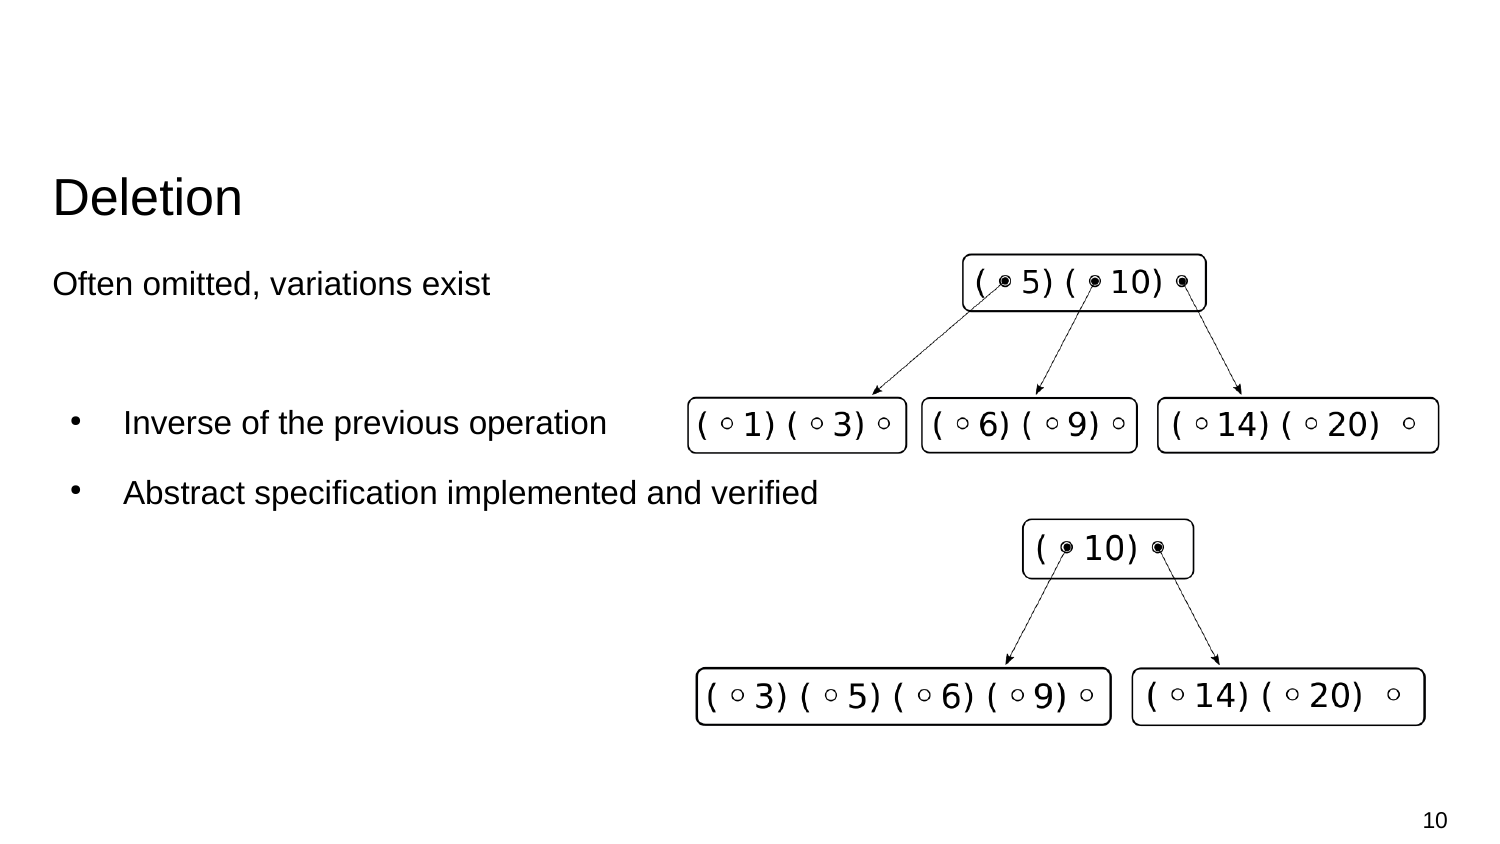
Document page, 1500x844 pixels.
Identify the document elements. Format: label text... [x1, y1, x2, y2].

list Often omitted, variations exist Inverse of the previous operation Abstract specification implemented and verified [52, 262, 1449, 771]
title Deletion [52, 159, 1449, 227]
picture [679, 245, 1447, 262]
